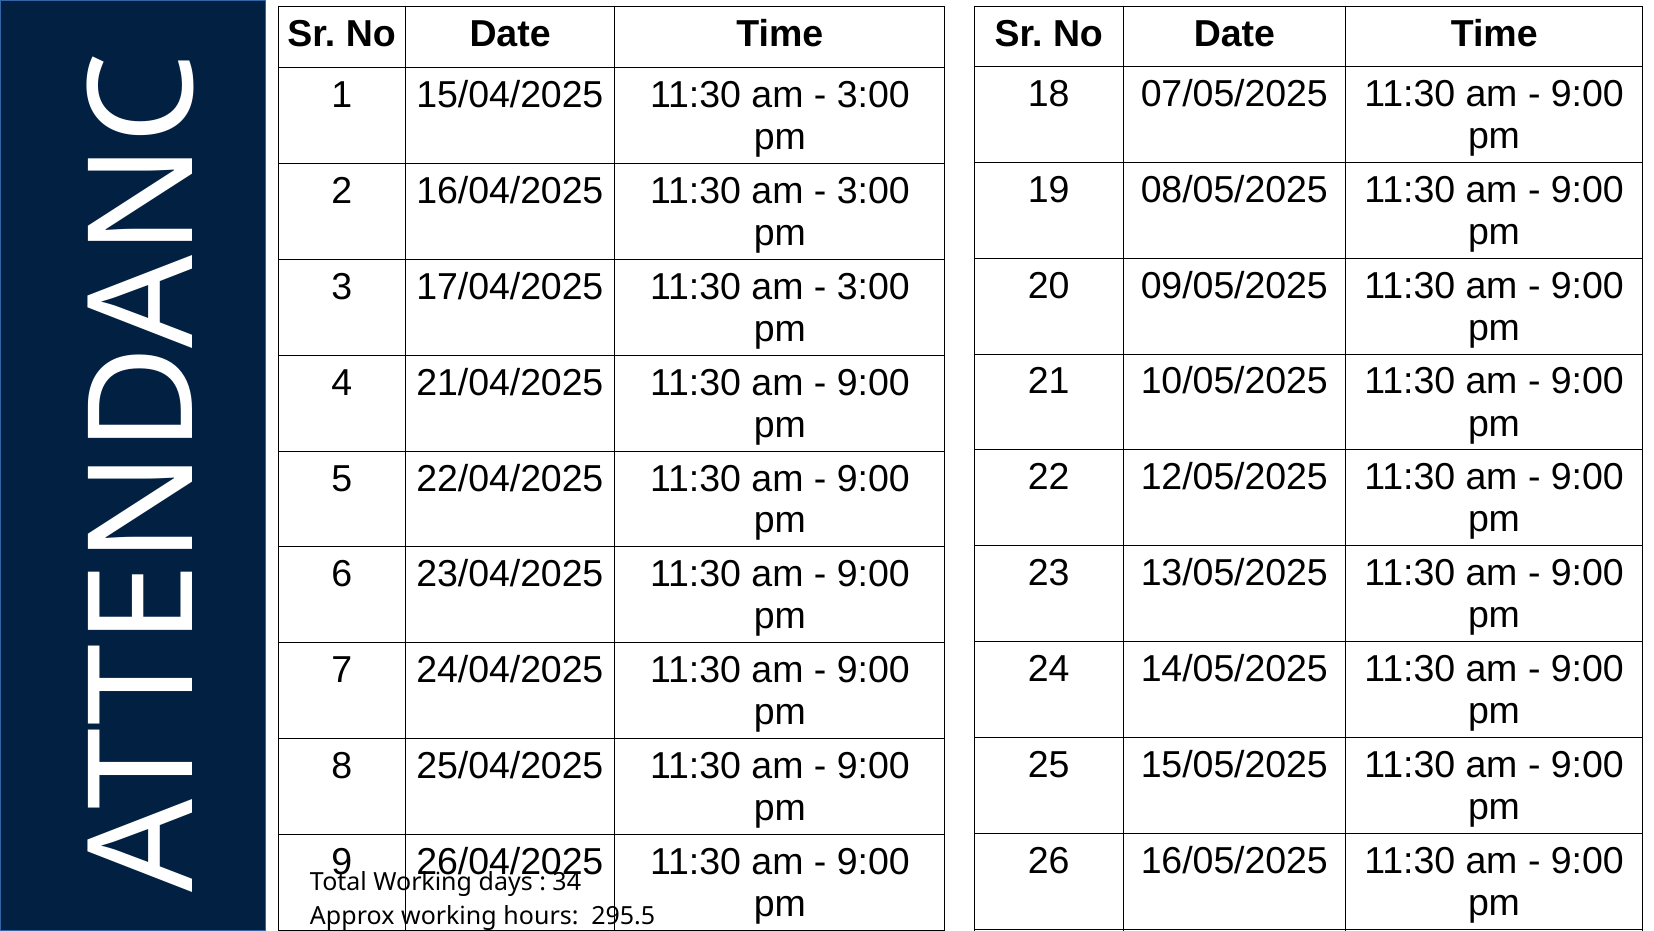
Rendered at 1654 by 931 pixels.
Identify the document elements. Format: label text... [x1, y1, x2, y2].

table_cell 09/05/2025 [1124, 259, 1345, 354]
table_cell 11:30 am - 9:00 pm [615, 739, 944, 834]
table_cell 11:30 am - 3:00 pm [615, 164, 944, 259]
table_cell 16/04/2025 [406, 164, 614, 259]
table_cell 11:30 am - 9:00 pm [1346, 163, 1642, 258]
table_cell 25 [975, 738, 1123, 833]
table_cell 11:30 am - 9:00 pm [1346, 67, 1642, 162]
table_cell 22 [975, 450, 1123, 545]
table_cell 11:30 am - 9:00 pm [1346, 738, 1642, 833]
table_header Time [1346, 7, 1642, 66]
table_cell 08/05/2025 [1124, 163, 1345, 258]
table_cell 11:30 am - 9:00 pm [1346, 834, 1642, 929]
table_cell 20 [975, 259, 1123, 354]
table_cell 24/04/2025 [406, 643, 614, 738]
table_cell 11:30 am - 9:00 pm [1346, 450, 1642, 545]
table_cell 13/05/2025 [1124, 546, 1345, 641]
table_cell 17/04/2025 [406, 260, 614, 355]
table_cell 11:30 am - 9:00 pm [615, 452, 944, 546]
table_cell 25/04/2025 [406, 739, 614, 834]
table_cell 15/04/2025 [406, 68, 614, 163]
table_cell 21/04/2025 [406, 356, 614, 451]
table_cell 14/05/2025 [1124, 642, 1345, 737]
table_cell 1 [279, 68, 405, 163]
table_cell 11:30 am - 9:00 pm [615, 547, 944, 642]
text_box [0, 0, 266, 931]
table_cell 11:30 am - 9:00 pm [1346, 642, 1642, 737]
table_cell 11:30 am - 9:00 pm [1346, 546, 1642, 641]
table_header Date [406, 7, 614, 67]
table_cell 11:30 am - 3:00 pm [615, 68, 944, 163]
table_cell 18 [975, 67, 1123, 162]
table_cell 11:30 am - 9:00 pm [615, 835, 944, 856]
table_cell 11:30 am - 9:00 pm [615, 643, 944, 738]
table_cell 11:30 am - 3:00 pm [615, 260, 944, 355]
table_cell 21 [975, 355, 1123, 449]
table_cell 2 [279, 164, 405, 259]
text_box Total Working days : 34 Approx working hours: 295.5 [295, 856, 1004, 931]
table_cell 23/04/2025 [406, 547, 614, 642]
table_cell 4 [279, 356, 405, 451]
table_header Date [1124, 7, 1345, 66]
table_cell 26/04/2025 [406, 835, 614, 856]
table_cell 8 [279, 739, 405, 834]
table_cell 23 [975, 546, 1123, 641]
table_header Time [615, 7, 944, 67]
table_cell 3 [279, 260, 405, 355]
table_cell 24 [975, 642, 1123, 737]
table_cell 9 [279, 835, 405, 930]
table_cell 16/05/2025 [1124, 834, 1345, 929]
table_cell 15/05/2025 [1124, 738, 1345, 833]
table_cell 12/05/2025 [1124, 450, 1345, 545]
table_header Sr. No [279, 7, 405, 67]
table_cell 11:30 am - 9:00 pm [1346, 355, 1642, 449]
table_cell 26 [975, 834, 1123, 929]
table_cell 19 [975, 163, 1123, 258]
table_cell 10/05/2025 [1124, 355, 1345, 449]
text_box ATTENDANCE [29, 29, 223, 916]
table_cell 5 [279, 452, 405, 546]
table_cell 9 [336, 851, 346, 856]
table_cell 11:30 am - 9:00 pm [615, 356, 944, 451]
table_header Sr. No [975, 7, 1123, 66]
table_cell 6 [279, 547, 405, 642]
table_cell 07/05/2025 [1124, 67, 1345, 162]
table_cell 11:30 am - 9:00 pm [1346, 259, 1642, 354]
table_cell 7 [279, 643, 405, 738]
table_cell 22/04/2025 [406, 452, 614, 546]
